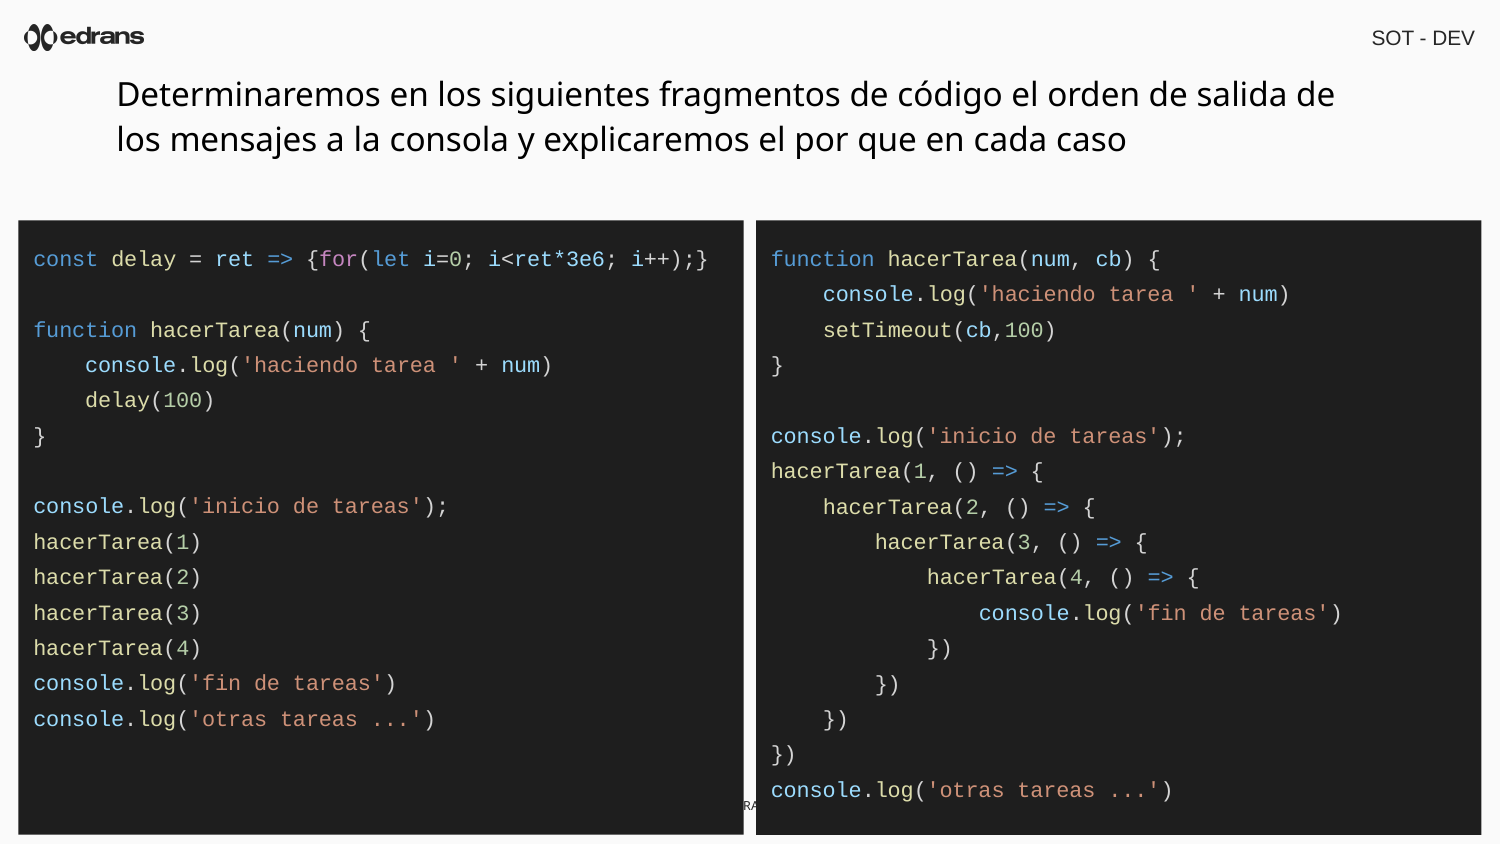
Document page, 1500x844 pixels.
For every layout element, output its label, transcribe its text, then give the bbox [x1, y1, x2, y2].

text_box SOT - DEV [1266, 24, 1475, 51]
text_box const delay = ret => {for(let i=0; i<ret*3e6; i++);} function hacerTarea(num) { console.log('haciendo tarea ' + num) delay(100) } console.log('inicio de tareas'); hacerTarea(1) hacerTarea(2) hacerTarea(3) hacerTarea(4) console.log('fin de tareas') console.log('otras tareas ...') [18, 220, 744, 835]
text_box Determinaremos en los siguientes fragmentos de código el orden de salida de los mensajes a la consola y explicaremos el por que en cada caso [101, 51, 1356, 167]
picture [24, 24, 144, 51]
text_box function hacerTarea(num, cb) { console.log('haciendo tarea ' + num) setTimeout(cb,100) } console.log('inicio de tareas'); hacerTarea(1, () => { hacerTarea(2, () => { hacerTarea(3, () => { hacerTarea(4, () => { console.log('fin de tareas') }) }) }) }) console.log('otras tareas ...') [756, 220, 1482, 835]
